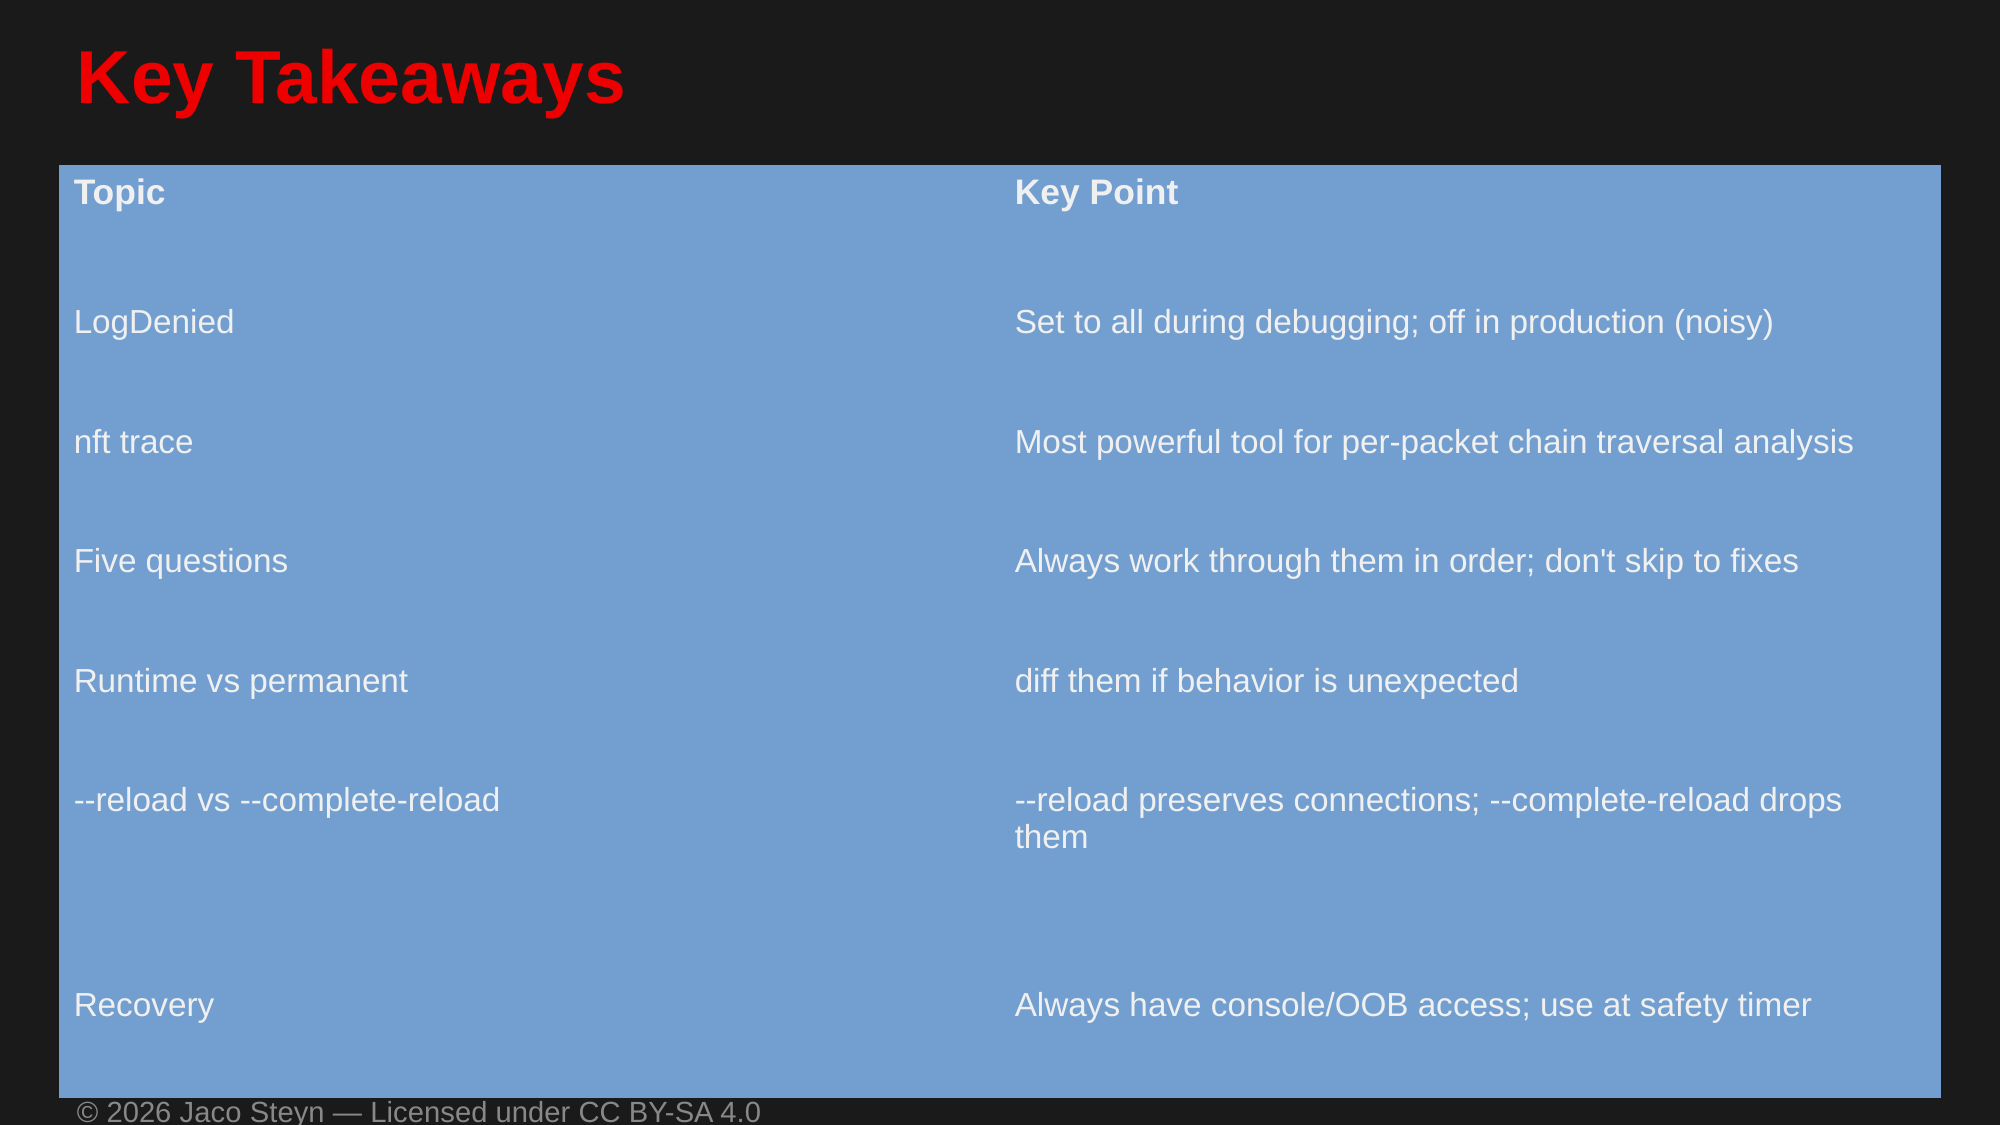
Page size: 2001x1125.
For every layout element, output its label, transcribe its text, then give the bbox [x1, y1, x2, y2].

table_cell LogDenied [59, 296, 1000, 416]
table_cell Runtime vs permanent [59, 655, 1000, 774]
table_cell nft trace [59, 416, 1000, 535]
table_cell Always have console/OOB access; use at safety timer [1000, 979, 1941, 1083]
table_cell --reload vs --complete-reload [59, 774, 1000, 979]
table_cell --reload preserves connections; --complete-reload drops them [1000, 774, 1941, 979]
table_cell diff them if behavior is unexpected [1000, 655, 1941, 774]
table_cell Five questions [59, 535, 1000, 655]
table_cell Recovery [59, 979, 1000, 1083]
table_cell Always work through them in order; don't skip to fixes [1000, 535, 1941, 655]
text_box © 2026 Jaco Steyn — Licensed under CC BY-SA 4.0 [59, 1083, 1942, 1120]
text_box Key Takeaways [59, 23, 1942, 142]
table_cell Set to all during debugging; off in production (noisy) [1000, 296, 1941, 416]
table_header Key Point [1000, 165, 1941, 296]
table_cell Most powerful tool for per-packet chain traversal analysis [1000, 416, 1941, 535]
table_header Topic [59, 165, 1000, 296]
